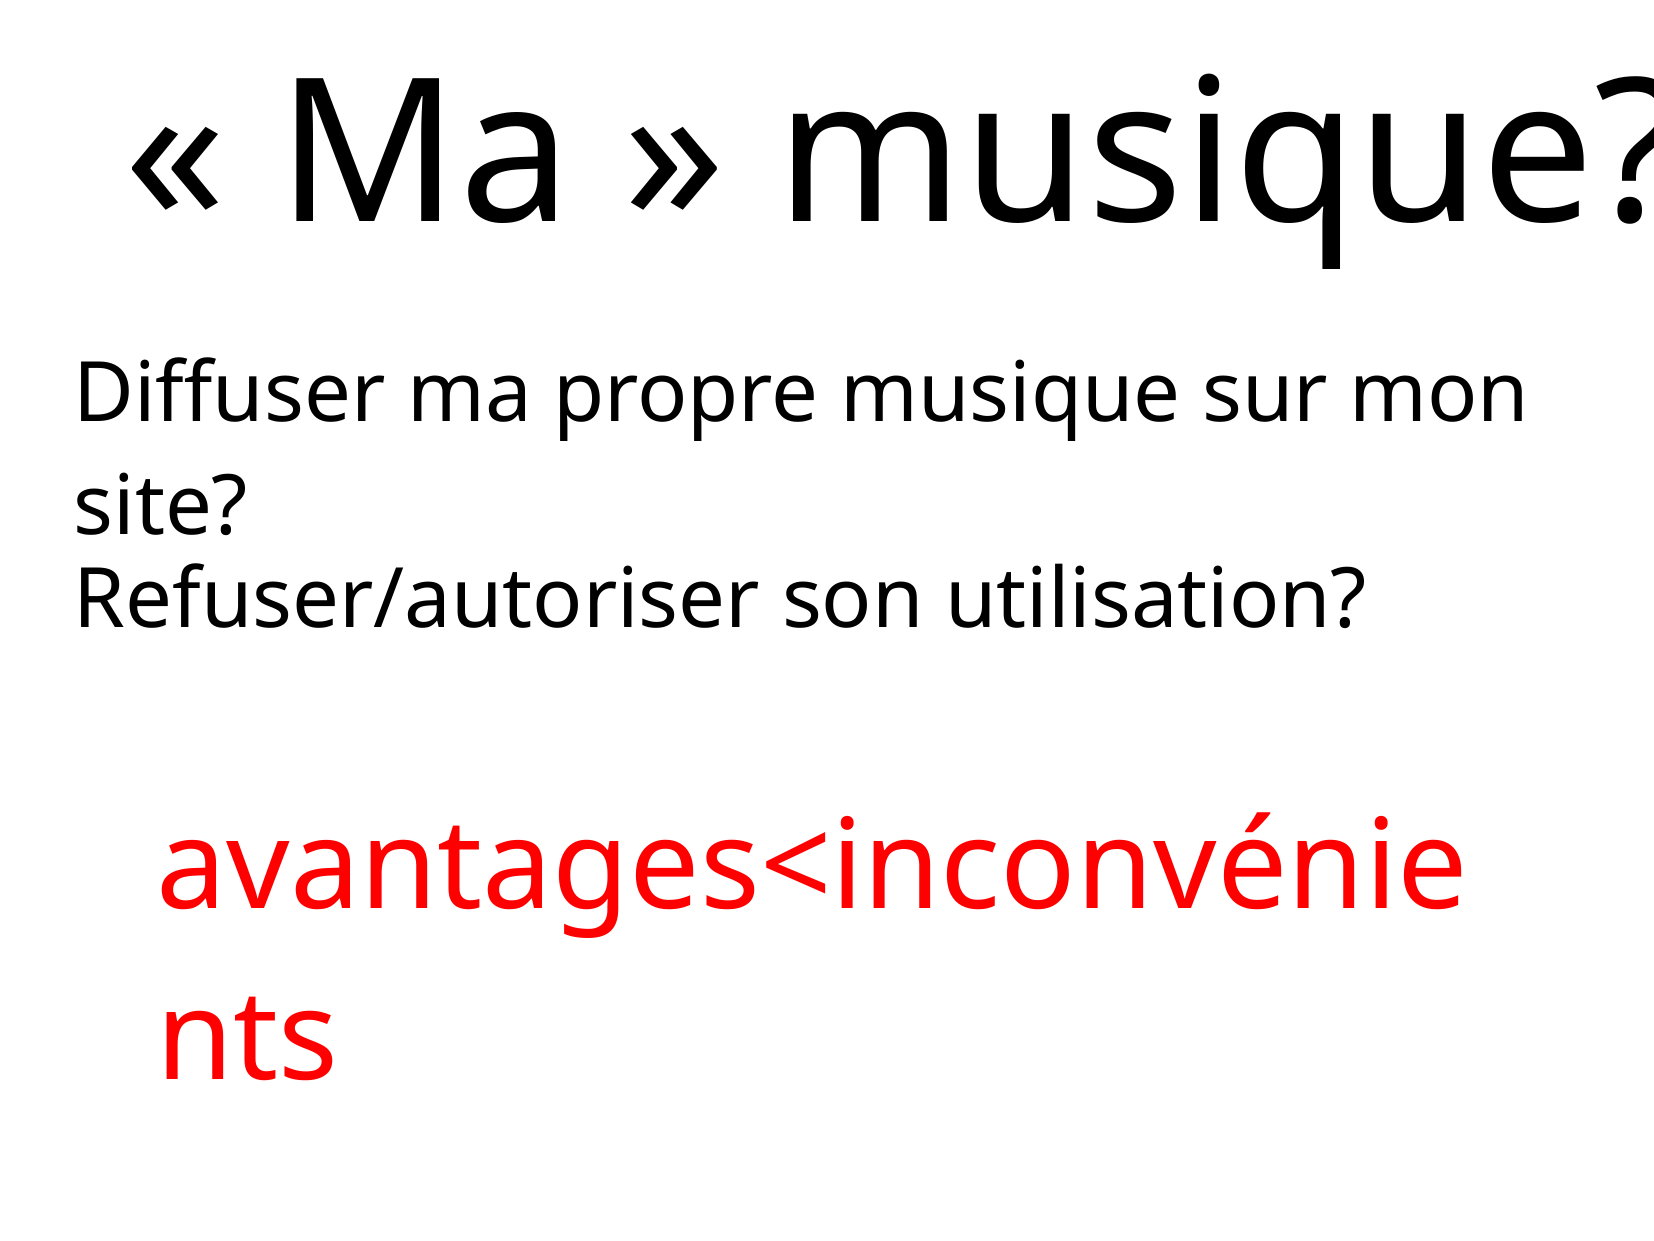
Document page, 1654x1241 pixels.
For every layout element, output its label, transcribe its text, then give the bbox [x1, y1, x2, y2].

text_box Refuser/autoriser son utilisation? [59, 531, 1625, 650]
text_box « Ma » musique? [109, 0, 1545, 264]
text_box avantages<inconvénients [141, 767, 1506, 938]
text_box Diffuser ma propre musique sur mon site? [59, 324, 1625, 443]
